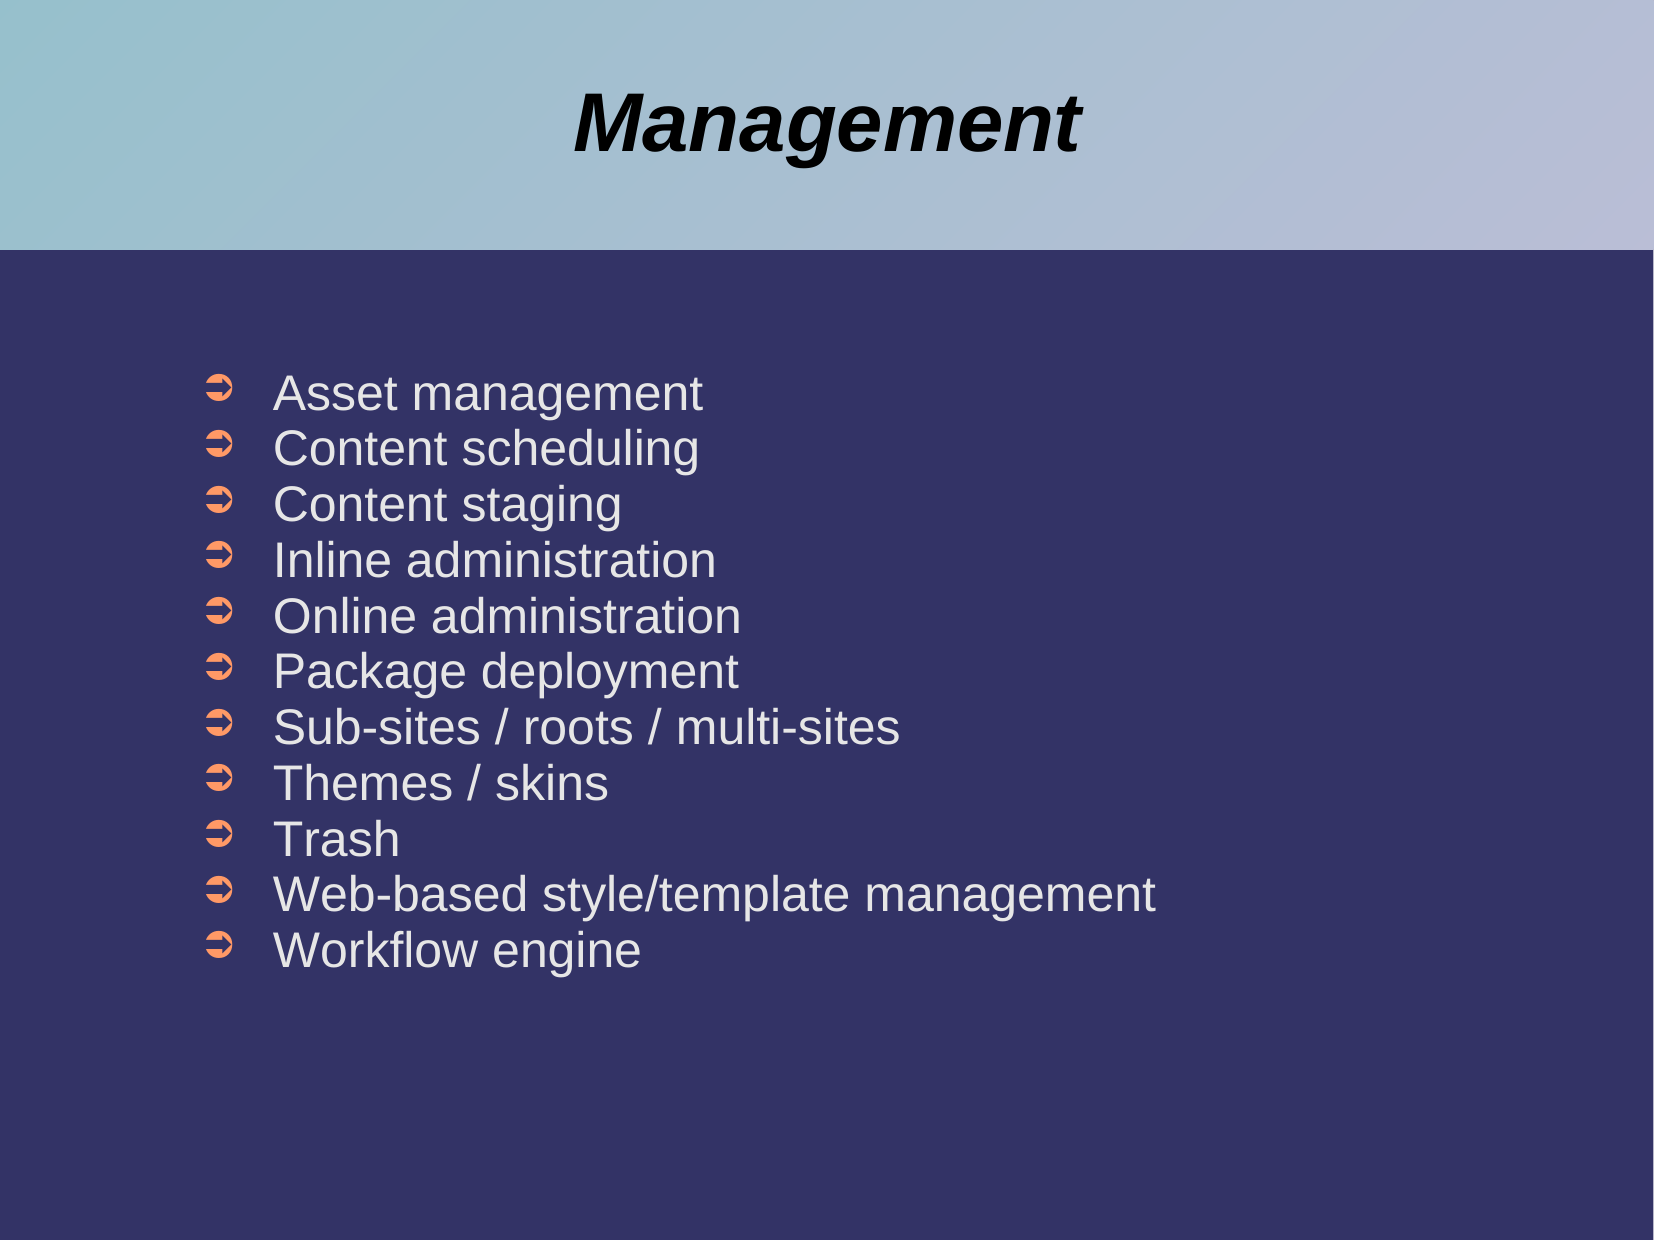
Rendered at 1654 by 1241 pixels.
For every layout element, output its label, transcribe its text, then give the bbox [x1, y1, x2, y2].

list Asset management Content scheduling Content staging Inline administration Online administration Package deployment Sub-sites / roots / multi-sites Themes / skins Trash Web-based style/template management Workflow engine [178, 364, 1570, 1147]
title Management [121, 19, 1534, 227]
